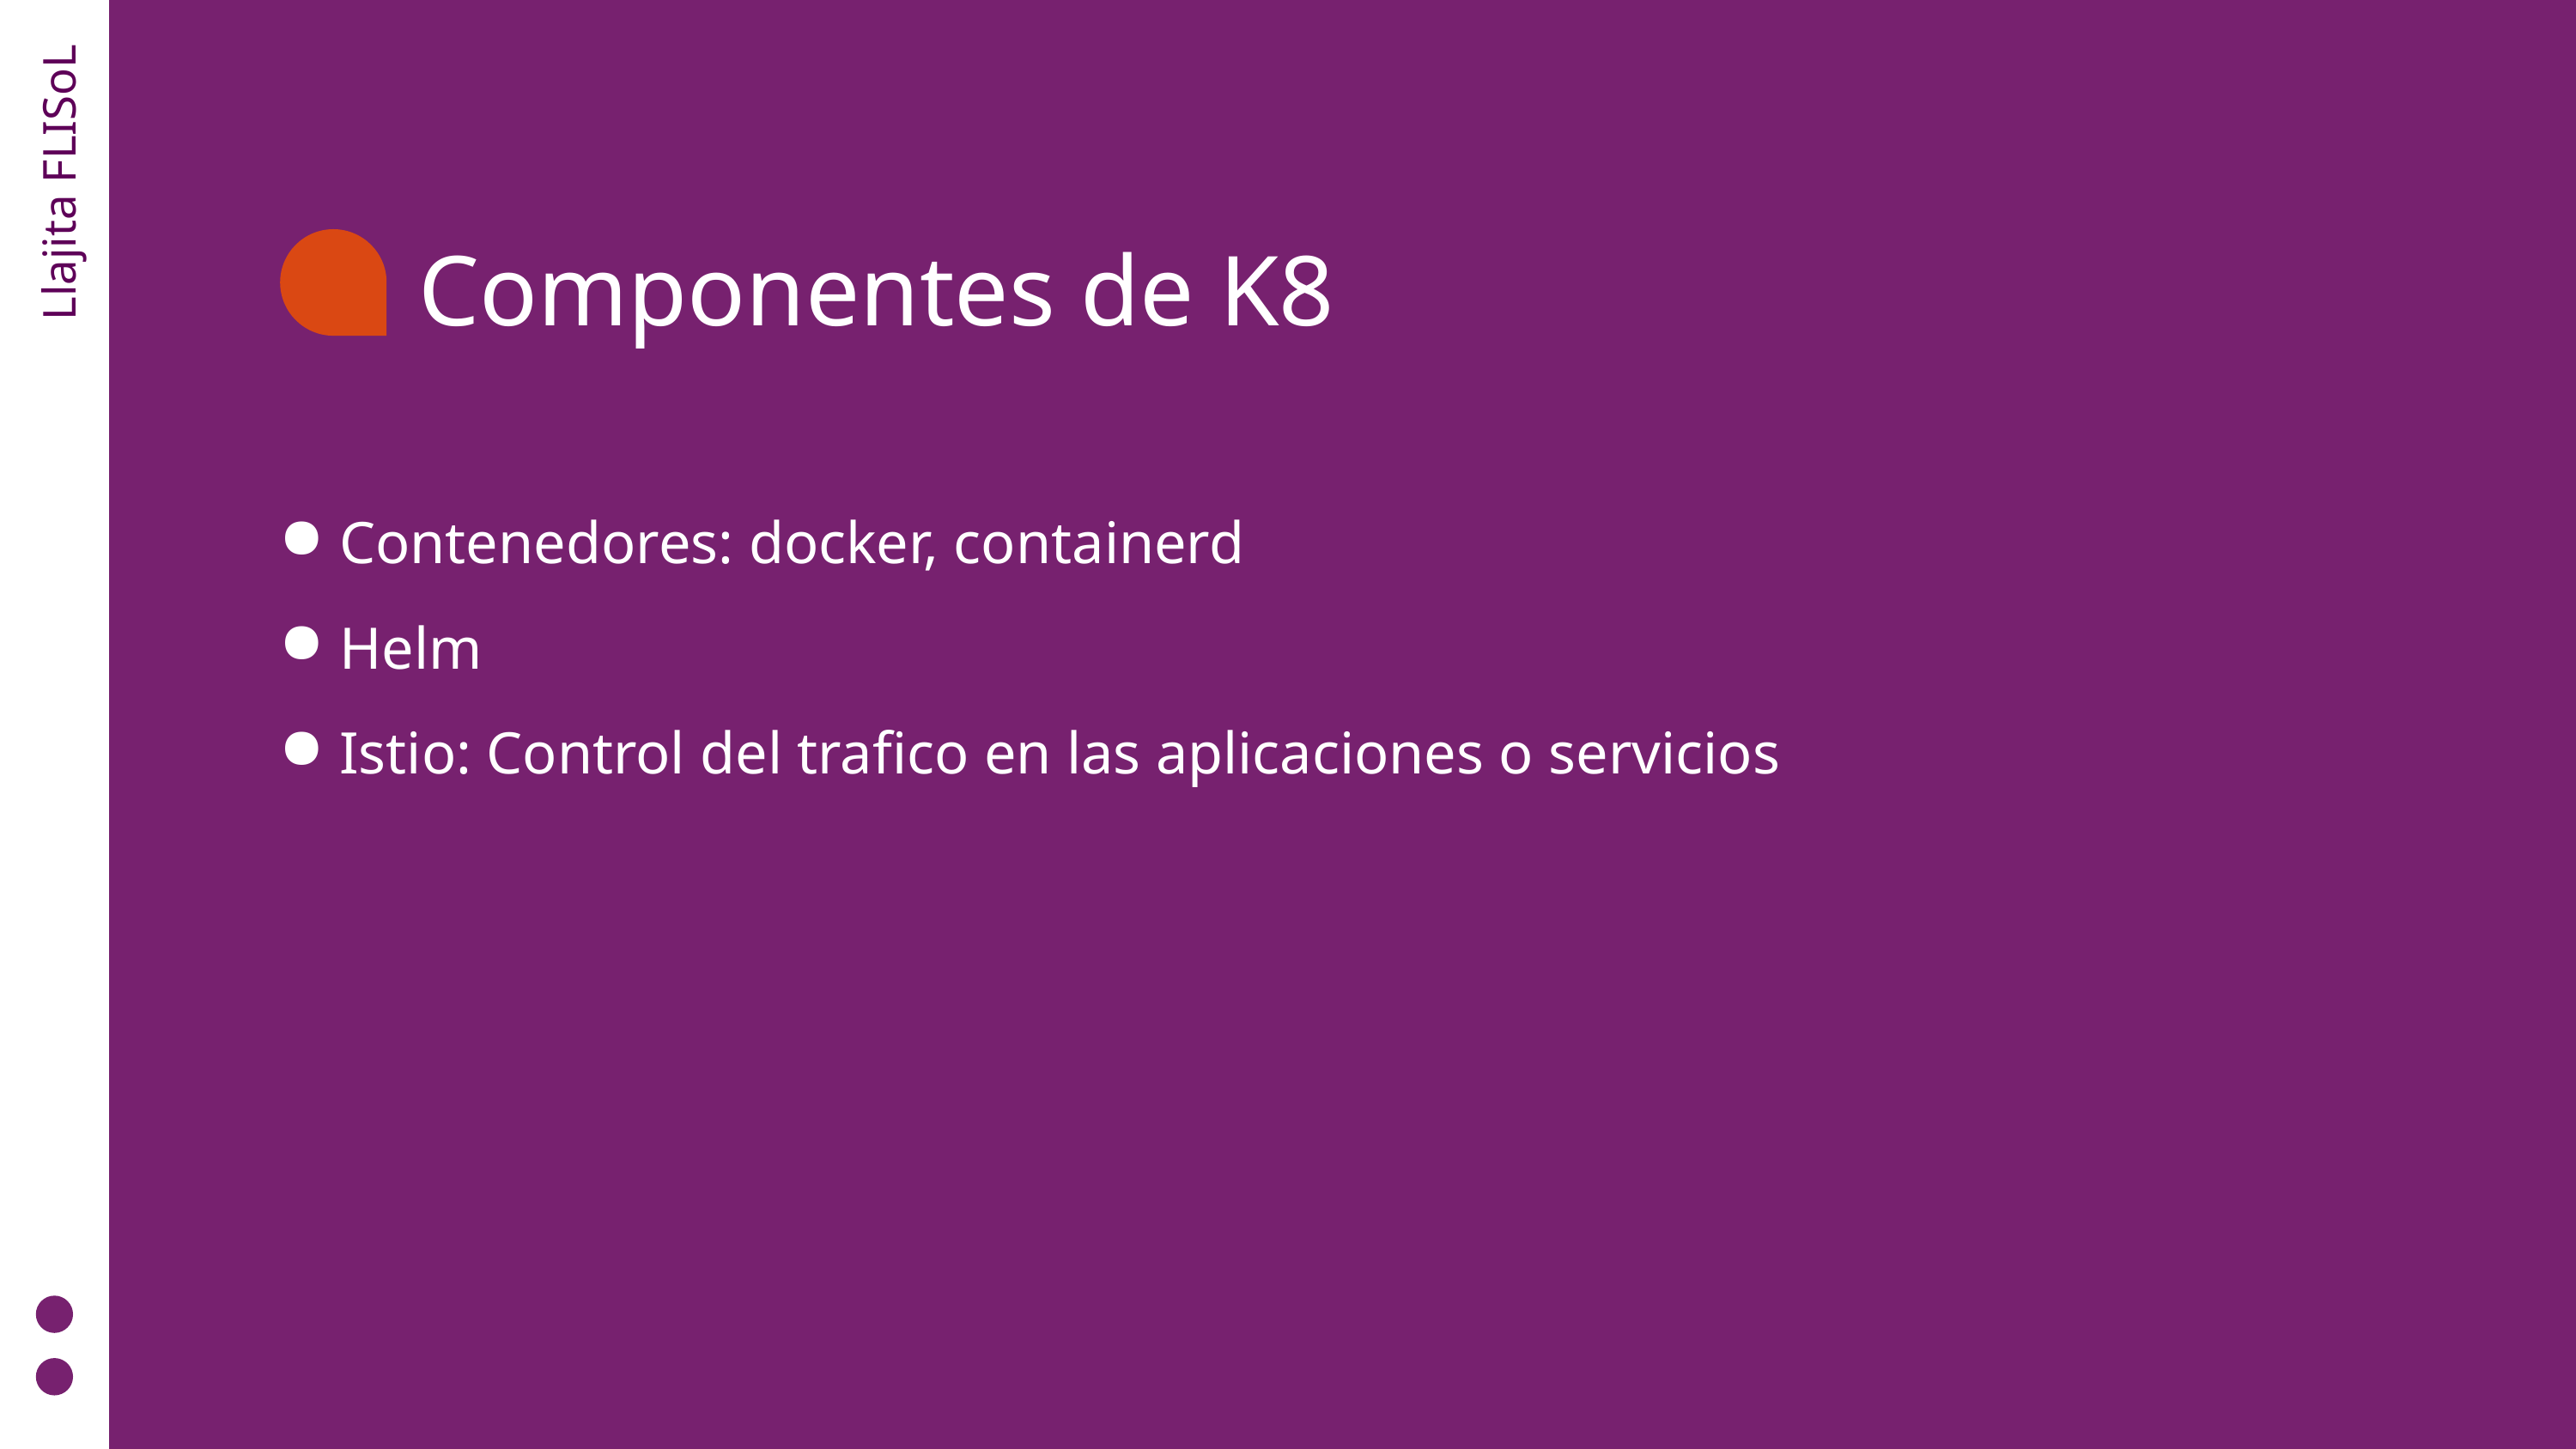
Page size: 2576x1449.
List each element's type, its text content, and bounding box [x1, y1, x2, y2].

text_box [280, 228, 387, 336]
text_box Contenedores: docker, containerd Helm Istio: Control del trafico en las aplicaciones o servicios [278, 470, 1836, 891]
text_box Componentes de K8 [418, 161, 2506, 345]
text_box Llajita FLISoL [21, 9, 86, 321]
text_box Componentes de K8 [644, 280, 673, 319]
text_box [0, 0, 109, 1449]
